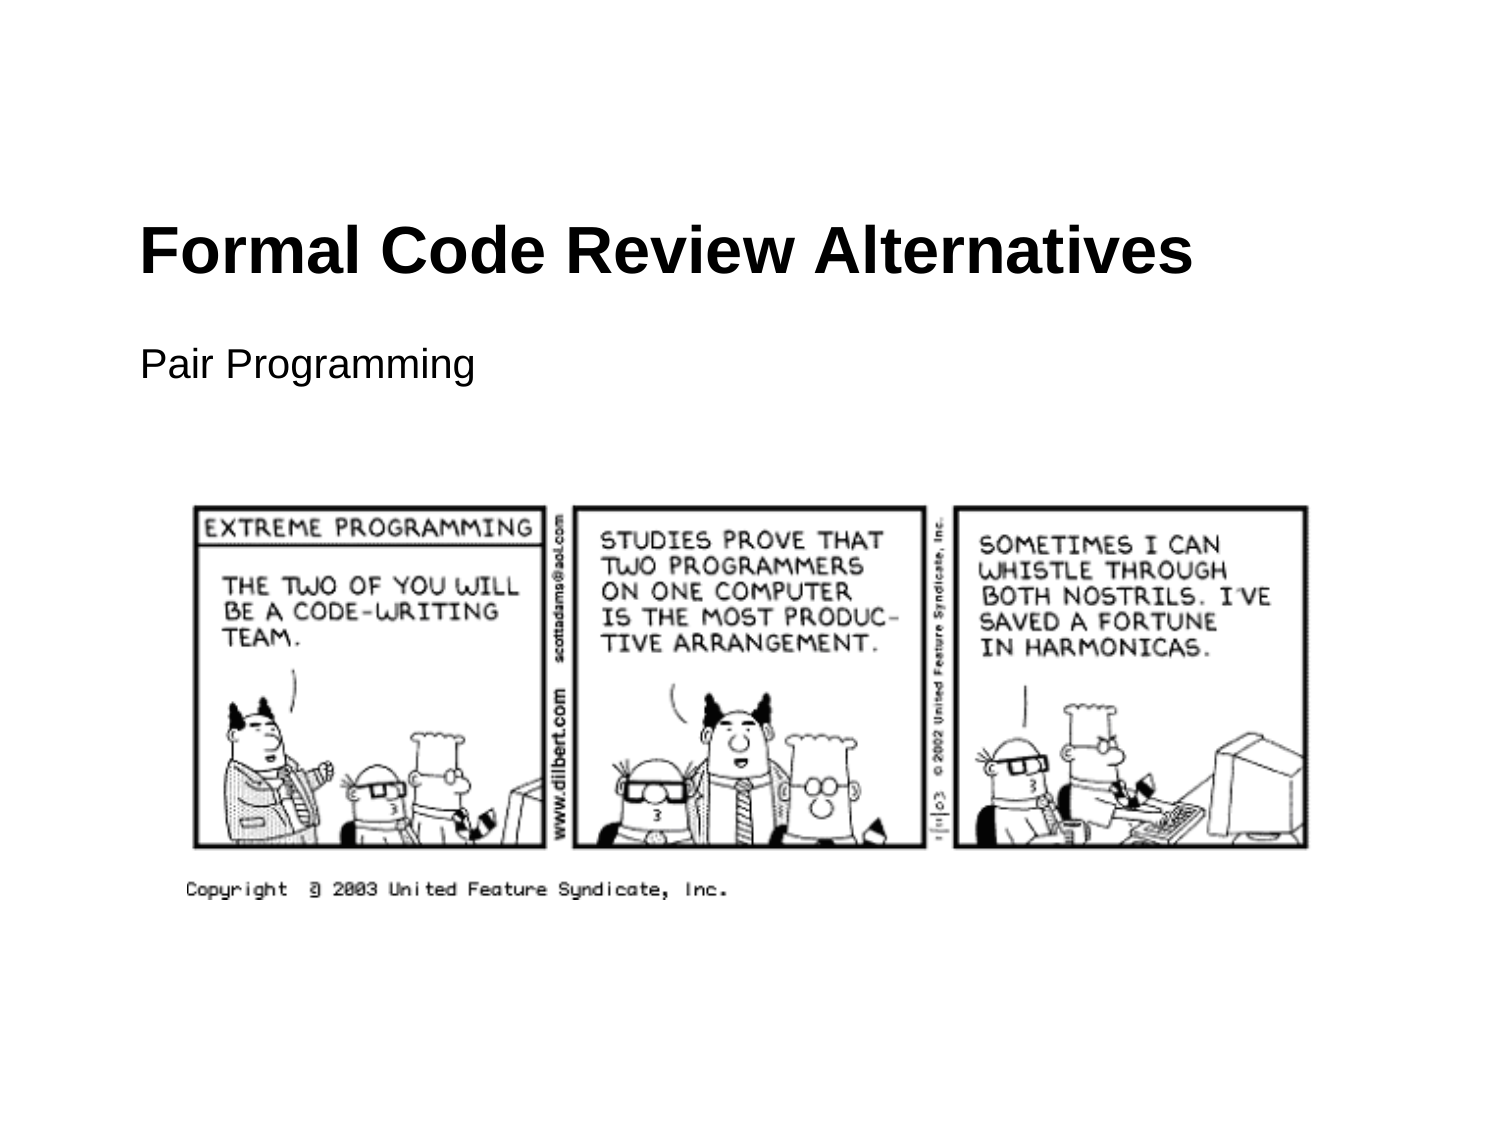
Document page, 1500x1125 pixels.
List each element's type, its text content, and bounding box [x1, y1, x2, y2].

picture [187, 500, 1317, 901]
title Formal Code Review Alternatives Pair Programming [125, 0, 1388, 704]
